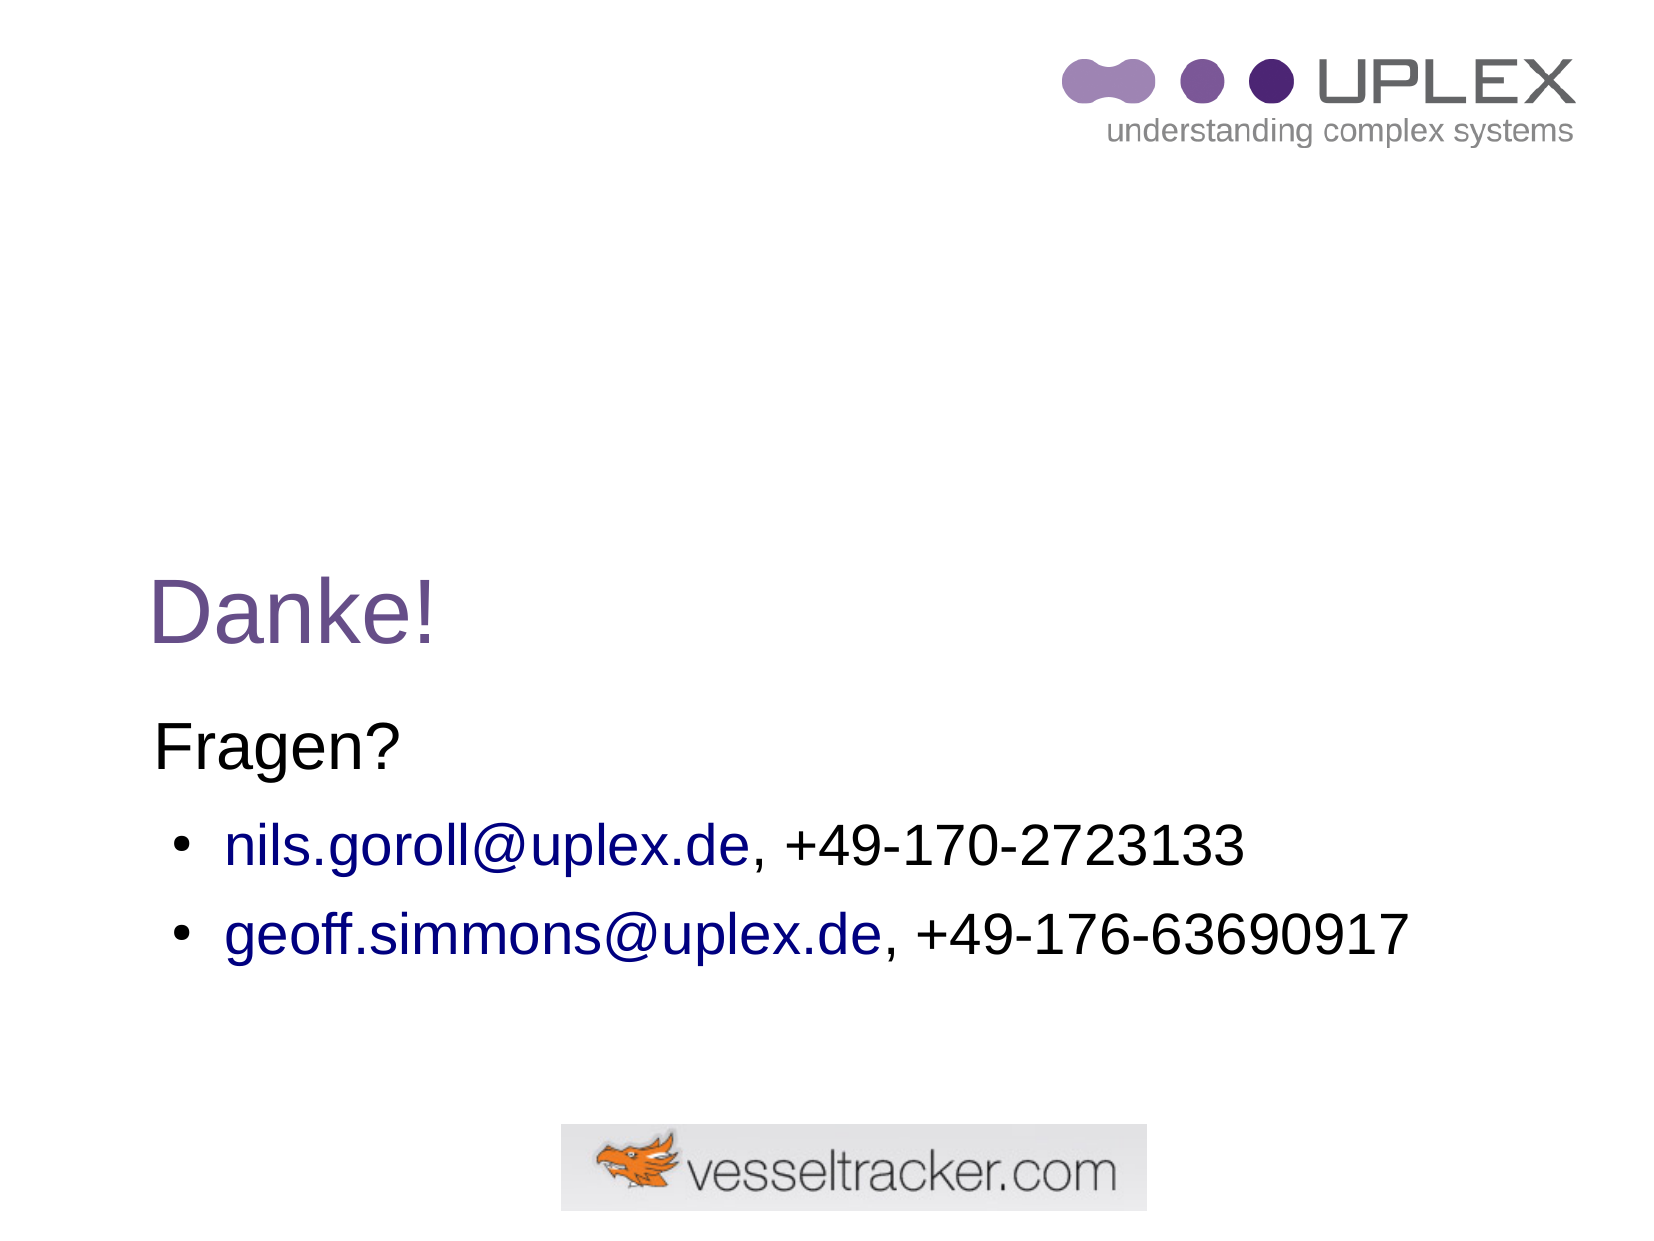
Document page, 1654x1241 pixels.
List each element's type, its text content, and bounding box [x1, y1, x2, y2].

list Fragen? nils.goroll@uplex.de, +49-170-2723133 geoff.simmons@uplex.de, +49-176-63690917 [82, 708, 1571, 1094]
picture [1062, 59, 1576, 148]
picture [561, 1124, 1147, 1211]
title Danke! [147, 561, 1069, 664]
